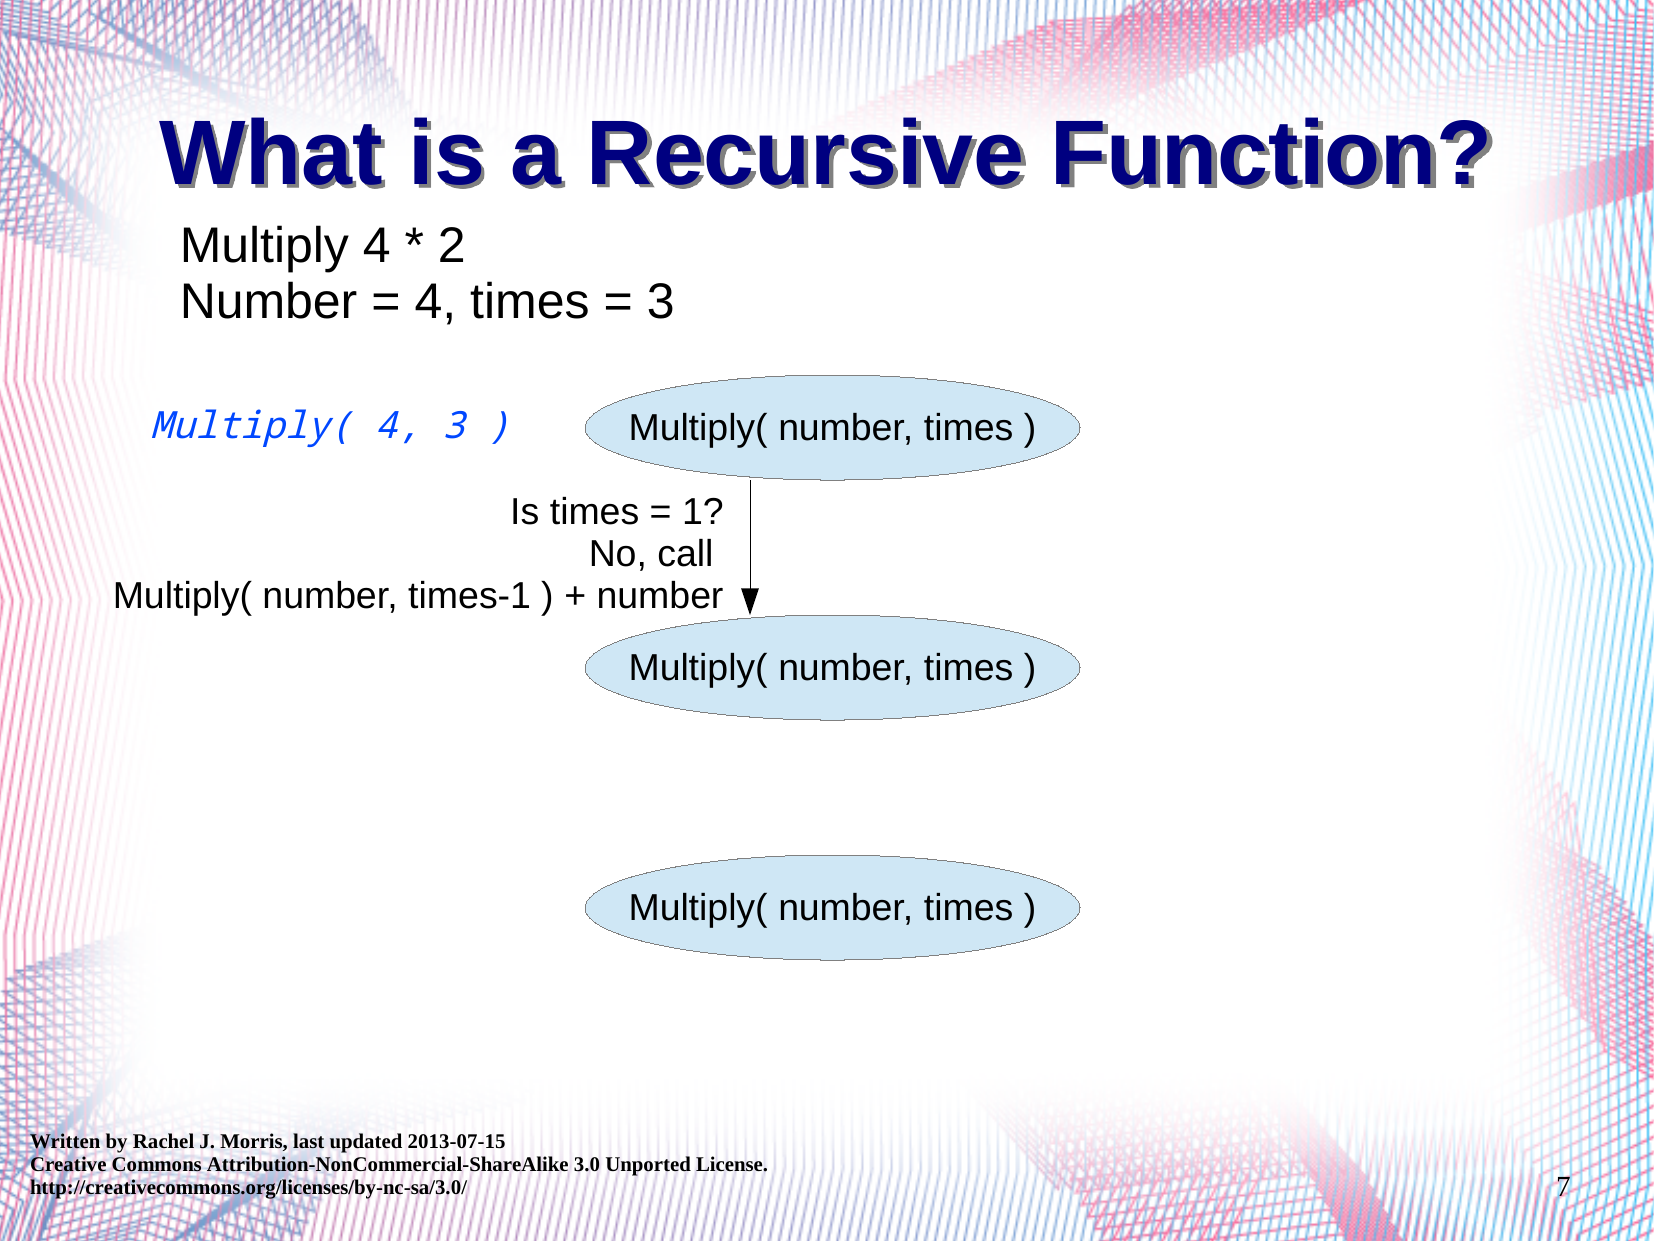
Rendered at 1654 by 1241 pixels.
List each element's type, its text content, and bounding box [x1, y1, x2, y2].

text_box Multiply( number, times ) [585, 375, 1081, 481]
text_box Multiply( number, times ) [585, 855, 1081, 961]
picture [0, 0, 1654, 1241]
text_box Multiply 4 * 2 Number = 4, times = 3 [165, 210, 706, 337]
text_box Multiply( 4, 3 ) [105, 391, 556, 451]
title What is a Recursive Function? [82, 49, 1571, 257]
text_box Multiply( number, times ) [585, 615, 1081, 721]
text_box Is times = 1? No, call Multiply( number, times-1 ) + number [0, 483, 739, 624]
